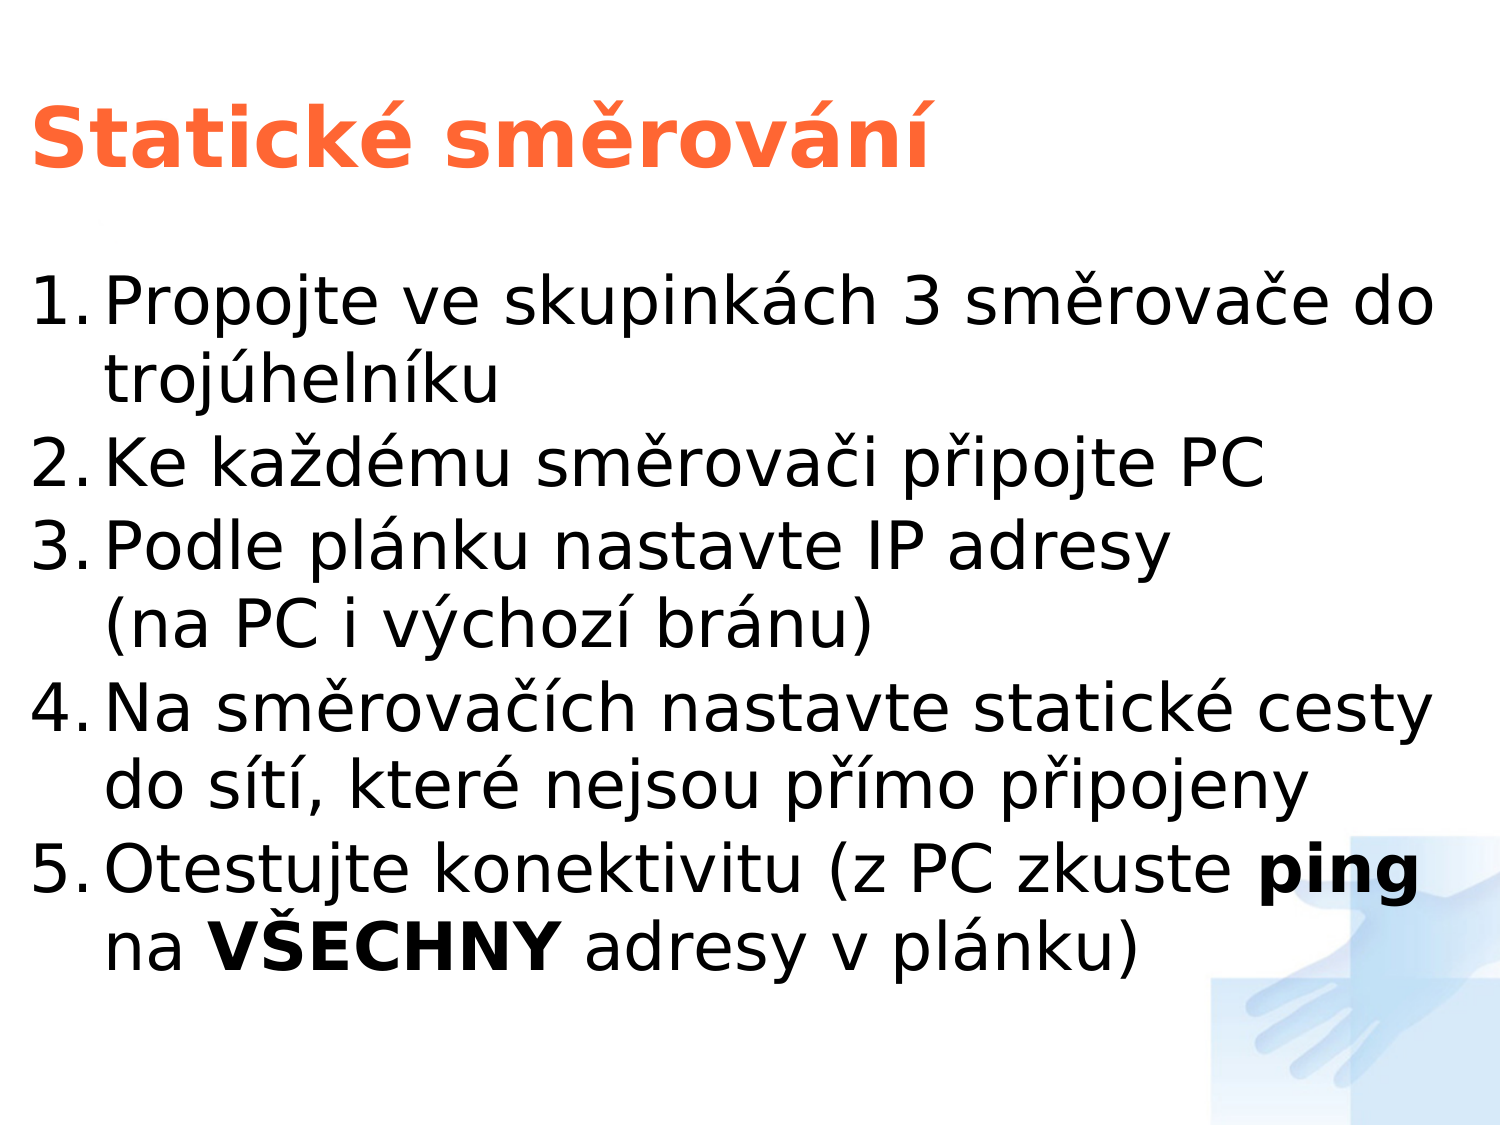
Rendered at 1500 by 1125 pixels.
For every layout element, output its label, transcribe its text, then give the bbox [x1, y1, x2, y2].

title Statické směrování [29, 21, 1477, 257]
list Propojte ve skupinkách 3 směrovače do trojúhelníku Ke každému směrovači připojte PC Podle plánku nastavte IP adresy (na PC i výchozí bránu) Na směrovačích nastavte statické cesty do sítí, které nejsou přímo připojeny Otestujte konektivitu (z PC zkuste ping na VŠECHNY adresy v plánku) [29, 262, 1477, 1093]
picture [0, 0, 1500, 1125]
